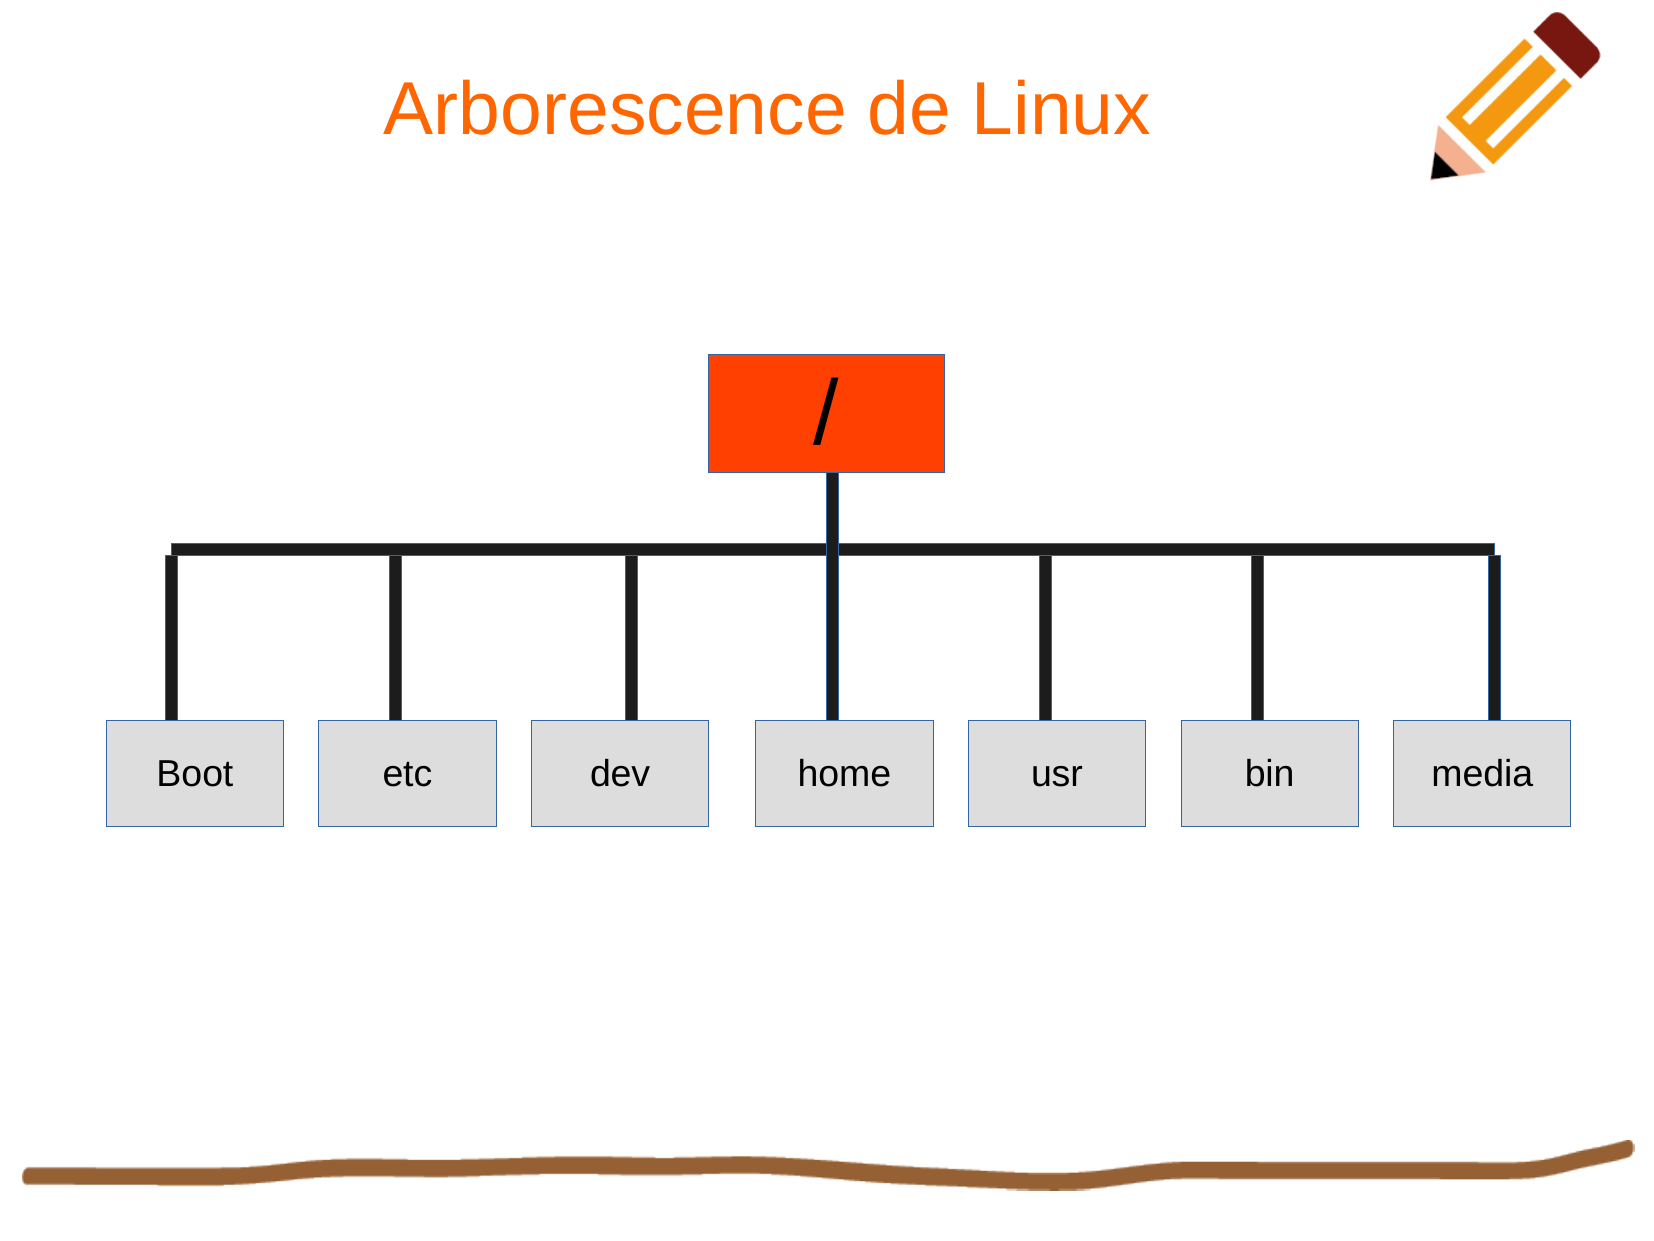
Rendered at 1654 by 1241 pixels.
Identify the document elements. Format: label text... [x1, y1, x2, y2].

text_box home [755, 720, 934, 827]
text_box media [1393, 720, 1571, 827]
text_box dev [531, 720, 709, 827]
picture [22, 1140, 1635, 1191]
text_box / [708, 354, 945, 473]
text_box [165, 472, 1501, 721]
picture [1430, 12, 1601, 181]
text_box bin [1181, 720, 1359, 827]
text_box usr [968, 720, 1146, 827]
text_box etc [318, 720, 497, 827]
text_box Boot [106, 720, 284, 827]
title Arborescence de Linux [94, 47, 1441, 170]
